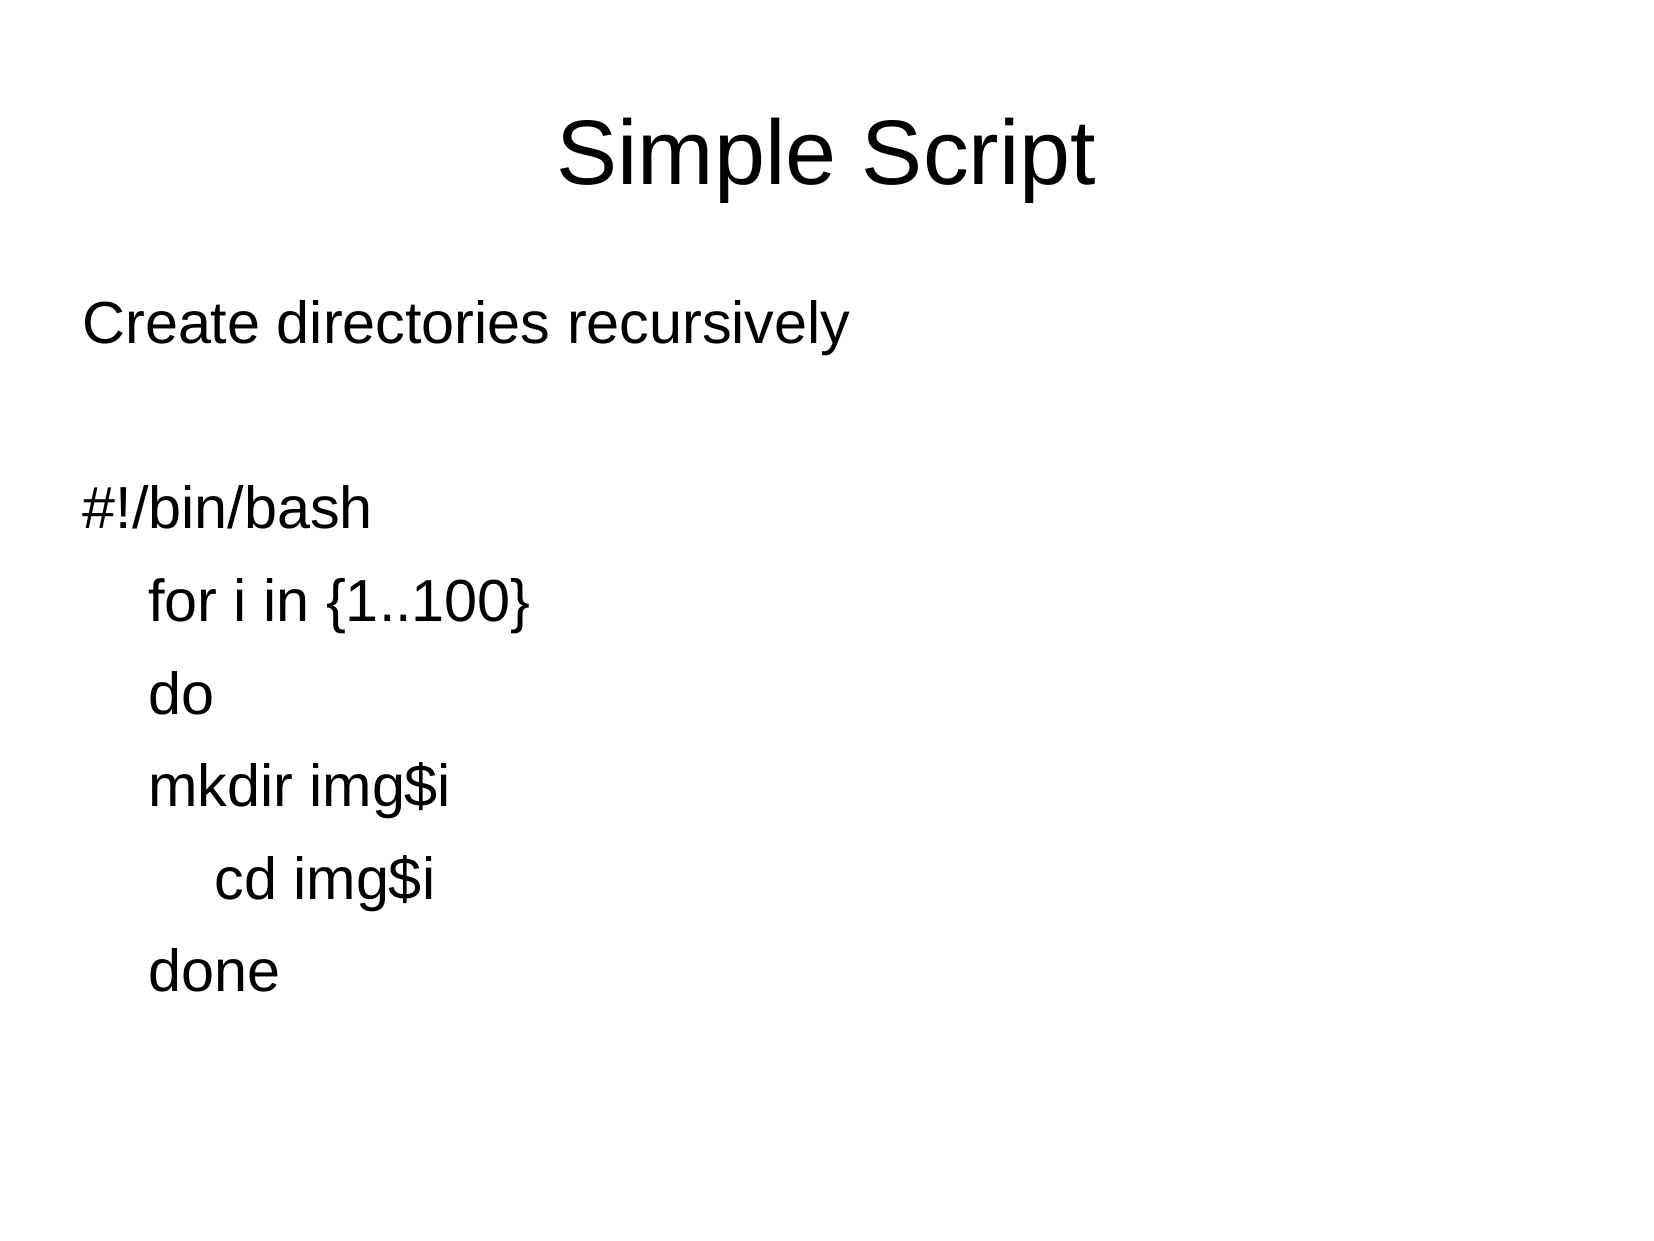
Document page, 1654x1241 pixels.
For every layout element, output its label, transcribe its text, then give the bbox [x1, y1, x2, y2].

title Simple Script [82, 49, 1571, 257]
list Create directories recursively #!/bin/bash for i in {1..100} do mkdir img$i cd img$i done [82, 290, 1571, 1010]
